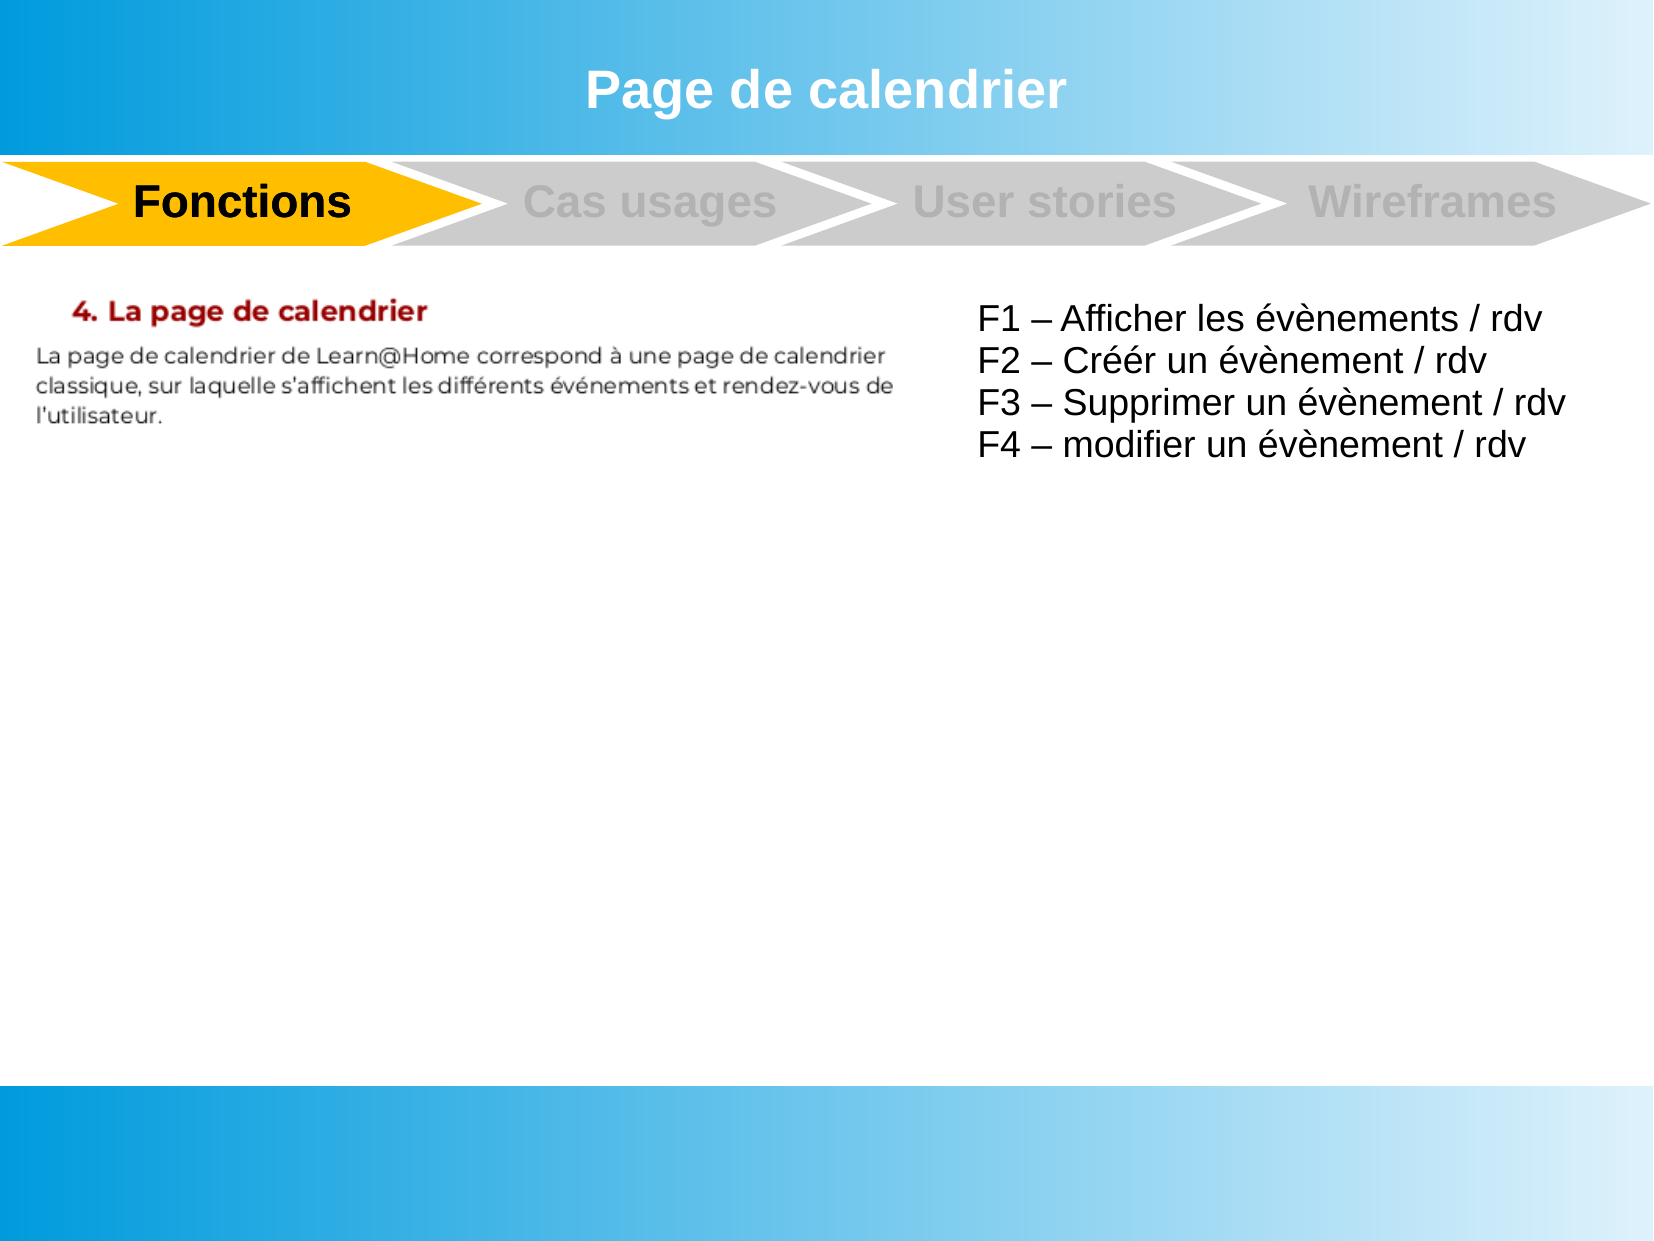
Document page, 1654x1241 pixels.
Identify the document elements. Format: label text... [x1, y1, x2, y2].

text_box [391, 161, 785, 246]
text_box [1203, 182, 1262, 225]
text_box [813, 182, 872, 225]
text_box F1 – Afficher les évènements / rdv F2 – Créér un évènement / rdv F3 – Supprimer un évènement / rdv F4 – modifier un évènement / rdv [962, 290, 1630, 641]
text_box [423, 182, 482, 225]
text_box [1170, 161, 1564, 246]
text_box [1, 161, 396, 246]
text_box [781, 161, 1175, 246]
text_box [1599, 184, 1651, 223]
picture [22, 285, 918, 444]
title Page de calendrier [82, 37, 1571, 143]
text_box Fonctions [118, 168, 423, 235]
text_box Wireframes [1293, 168, 1599, 235]
text_box Cas usages [508, 168, 813, 235]
text_box User stories [897, 168, 1203, 235]
